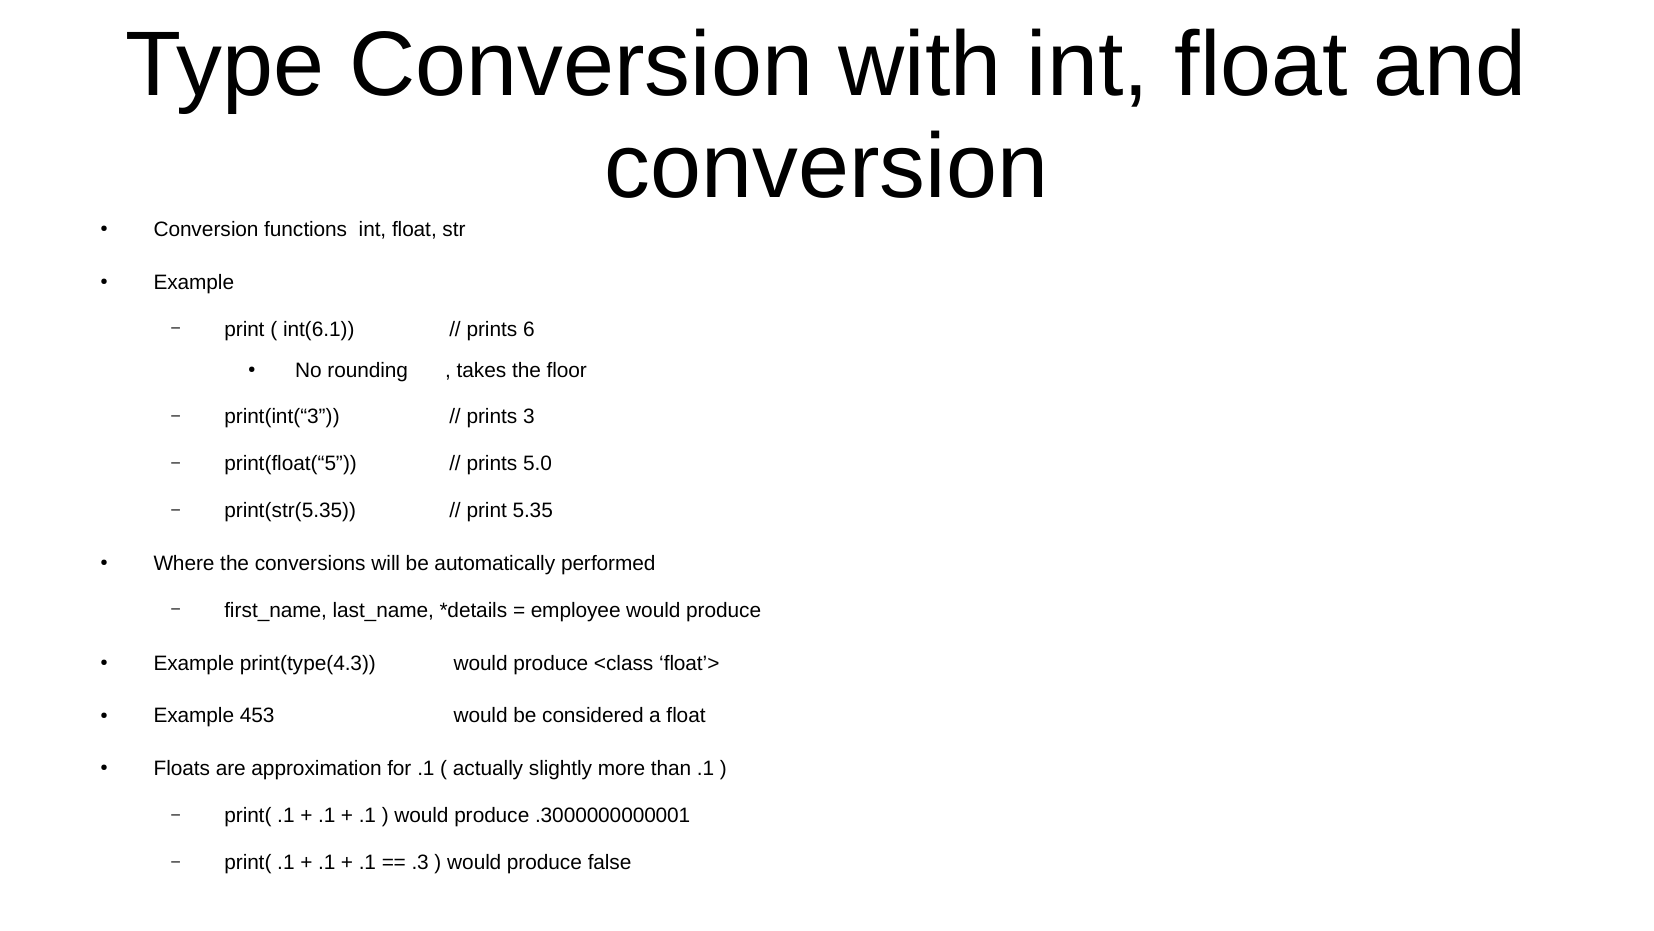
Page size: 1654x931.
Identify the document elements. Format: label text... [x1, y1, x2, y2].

title Type Conversion with int, float and conversion [82, 12, 1571, 217]
list Conversion functions int, float, str Example print ( int(6.1)) // prints 6 No rounding , takes the floor print(int(“3”)) // prints 3 print(float(“5”)) // prints 5.0 print(str(5.35)) // print 5.35 Where the conversions will be automatically performed first_name, last_name, *details = employee would produce Example print(type(4.3)) would produce <class ‘float’> Example 453 would be considered a float Floats are approximation for .1 ( actually slightly more than .1 ) print( .1 + .1 + .1 ) would produce .3000000000001 print( .1 + .1 + .1 == .3 ) would produce false [82, 217, 1571, 901]
